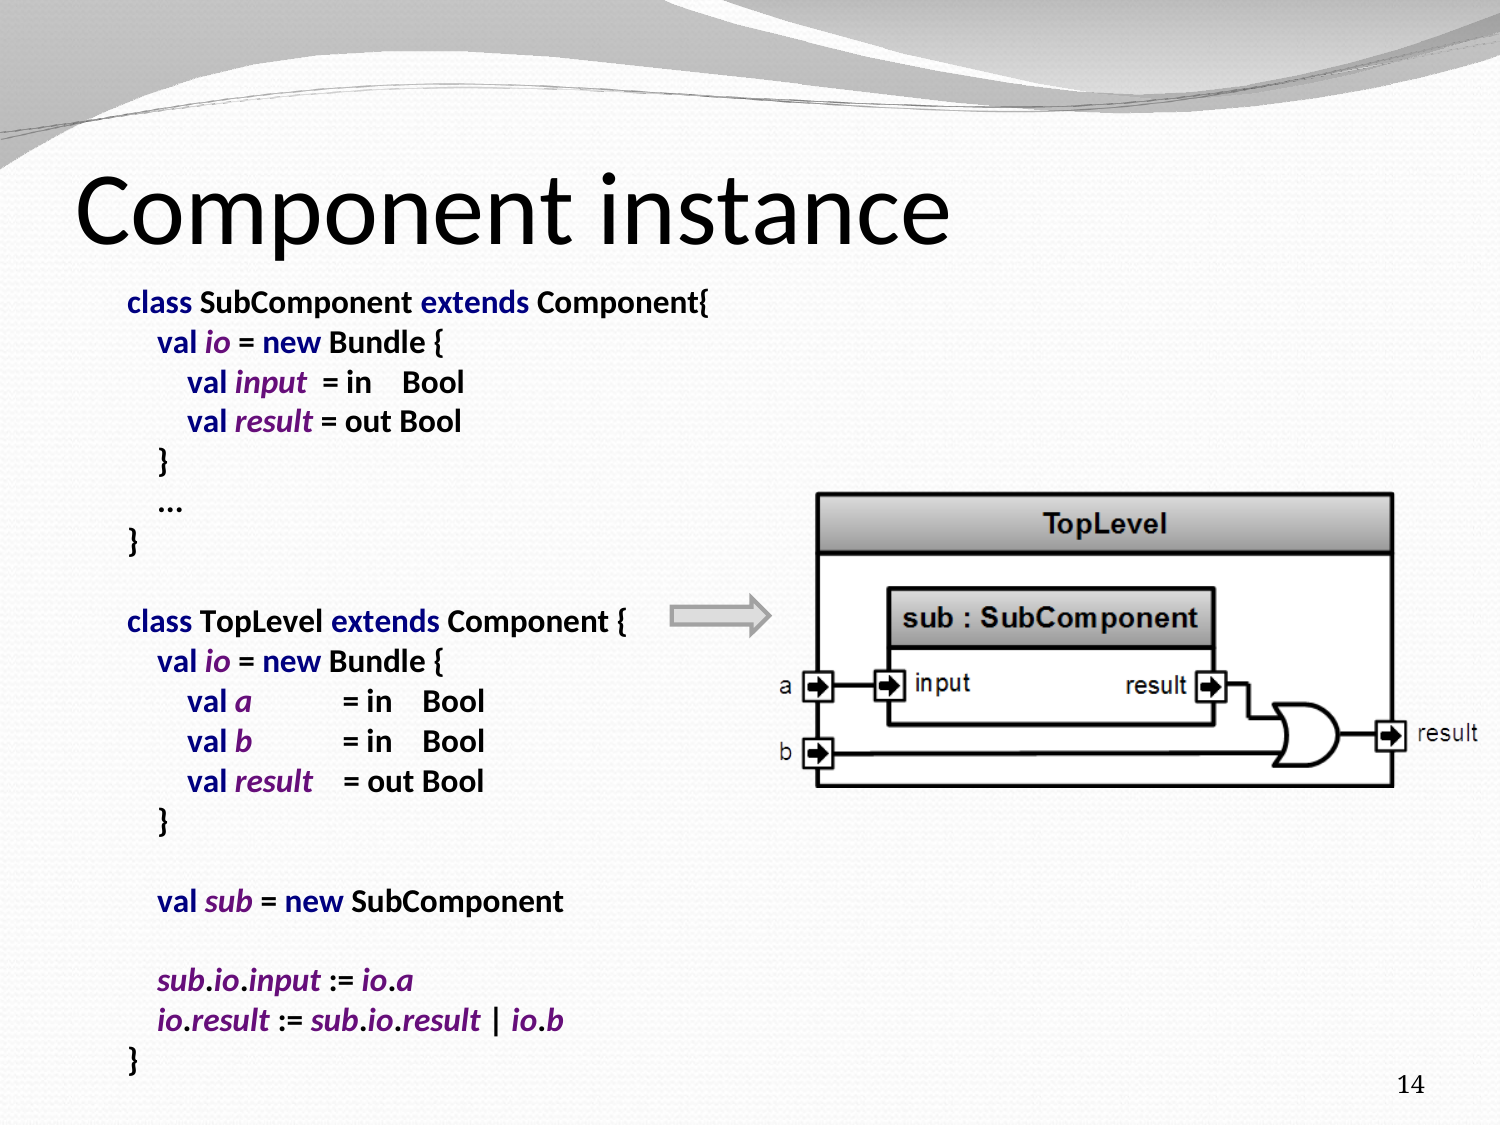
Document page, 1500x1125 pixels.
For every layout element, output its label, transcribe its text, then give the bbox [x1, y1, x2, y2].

text_box [671, 597, 770, 634]
text_box class SubComponent extends Component{ val io = new Bundle { val input = in Bool val result = out Bool } ... } class TopLevel extends Component { val io = new Bundle { val a = in Bool val b = in Bool val result = out Bool } val sub = new SubComponent sub.io.input := io.a io.result := sub.io.result | io.b } [112, 272, 1087, 1087]
picture [0, 0, 1500, 1125]
text_box <numéro> [1299, 1042, 1426, 1103]
title Component instance [75, 78, 1426, 266]
